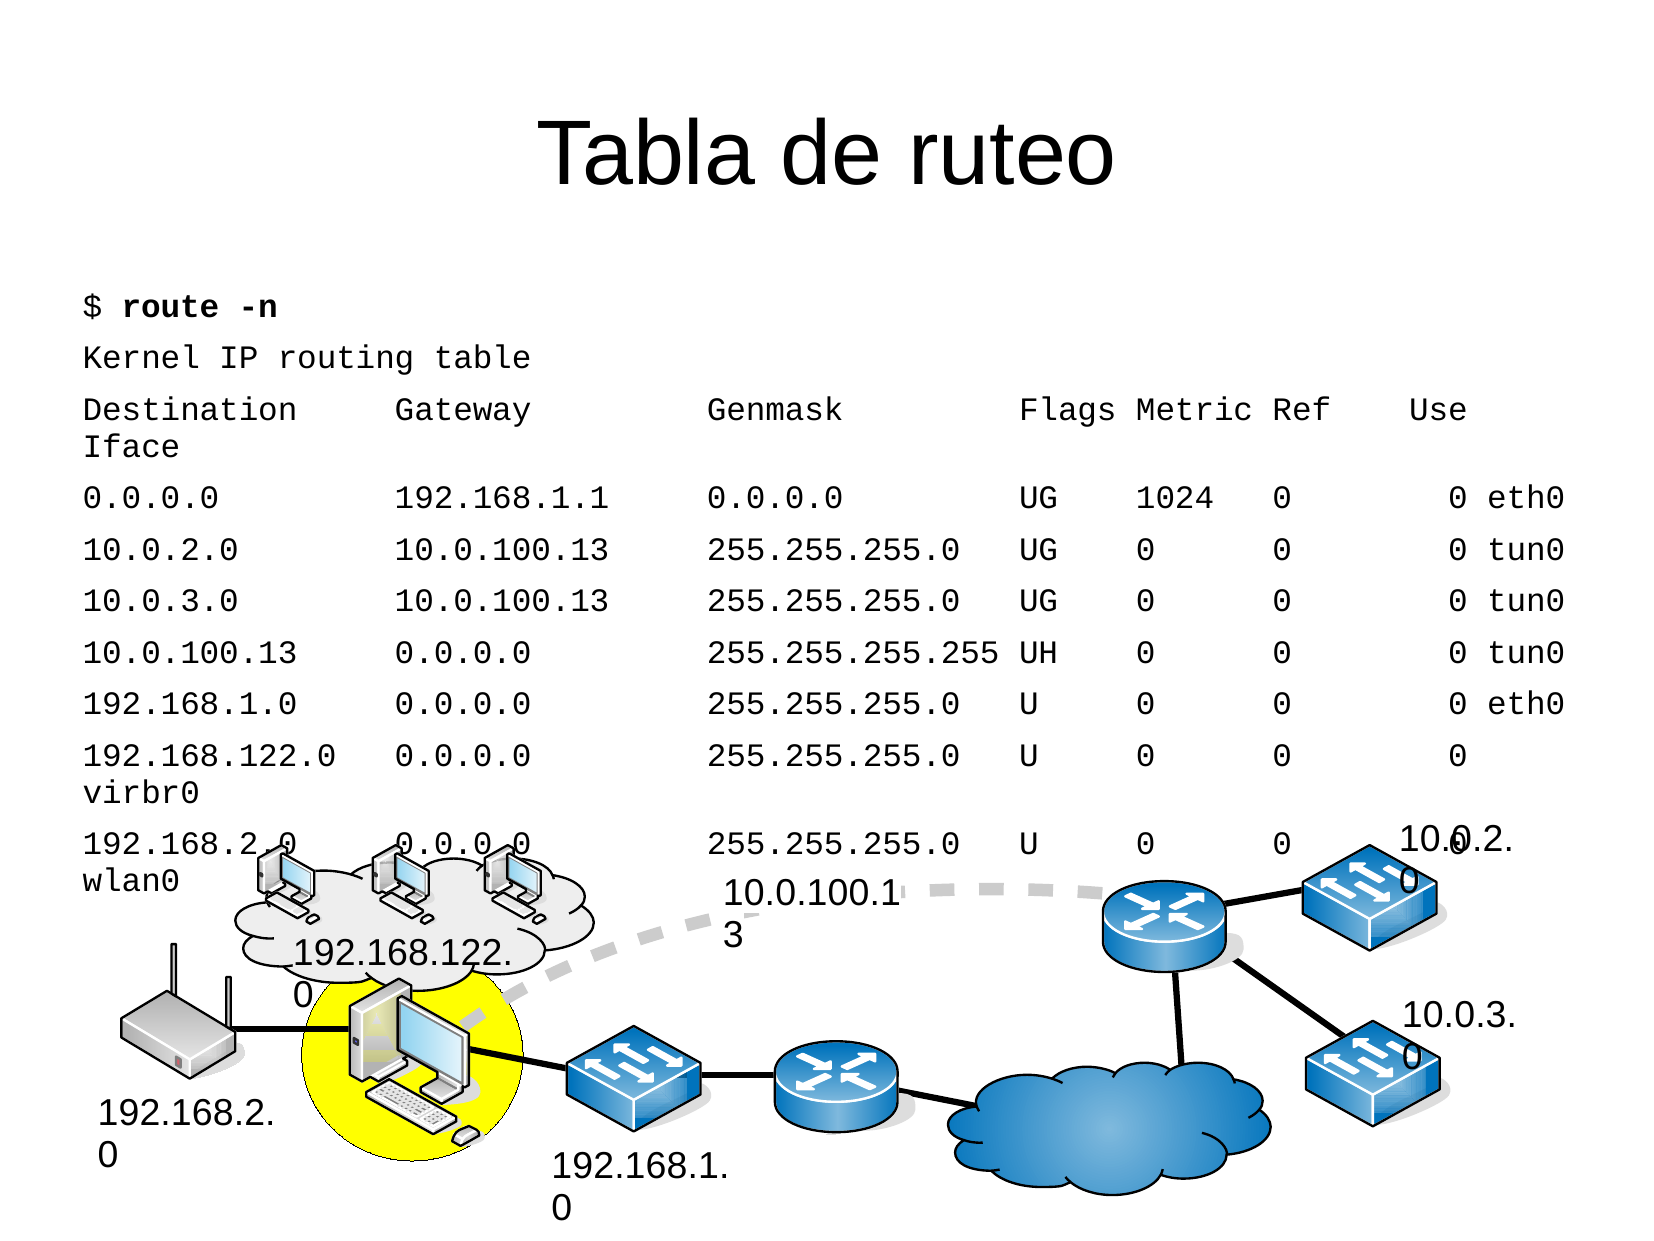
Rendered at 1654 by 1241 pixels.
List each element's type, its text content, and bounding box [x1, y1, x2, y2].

text_box [294, 894, 307, 902]
text_box [282, 856, 313, 898]
text_box [305, 1010, 348, 1026]
text_box [374, 847, 400, 891]
text_box [194, 1042, 245, 1079]
text_box [1384, 1079, 1450, 1123]
text_box [235, 858, 594, 967]
text_box [1196, 934, 1243, 970]
text_box [388, 902, 415, 916]
text_box [1403, 870, 1414, 891]
title Tabla de ruteo [82, 49, 1571, 257]
list $ route -n Kernel IP routing table Destination Gateway Genmask Flags Metric Ref Use Iface 0.0.0.0 192.168.1.1 0.0.0.0 UG 1024 0 0 eth0 10.0.2.0 10.0.100.13 255.255.255.0 UG 0 0 0 tun0 10.0.3.0 10.0.100.13 255.255.255.0 UG 0 0 0 tun0 10.0.100.13 0.0.0.0 255.255.255.255 UH 0 0 0 tun0 192.168.1.0 0.0.0.0 255.255.255.0 U 0 0 0 eth0 192.168.122.0 0.0.0.0 255.255.255.0 U 0 0 0 virbr0 192.168.2.0 0.0.0.0 255.255.255.0 U 0 0 0 wlan0 [82, 290, 1571, 1010]
text_box [500, 902, 527, 916]
text_box [506, 884, 524, 897]
text_box [1105, 883, 1224, 970]
text_box [376, 981, 390, 985]
text_box [286, 909, 294, 914]
text_box [1304, 847, 1435, 948]
text_box [1308, 1023, 1438, 1124]
text_box [1406, 1046, 1417, 1067]
text_box [279, 885, 298, 897]
text_box [469, 1010, 524, 1056]
text_box [569, 1028, 699, 1129]
text_box [535, 916, 543, 921]
text_box [399, 998, 467, 1102]
text_box [123, 944, 234, 1076]
text_box [394, 884, 412, 897]
text_box [777, 1043, 896, 1130]
text_box [423, 916, 431, 921]
text_box [486, 847, 512, 891]
text_box [389, 1058, 436, 1095]
text_box [509, 856, 539, 902]
text_box [397, 856, 427, 902]
text_box [643, 1084, 711, 1129]
text_box [432, 1010, 473, 1027]
text_box [351, 981, 410, 1079]
text_box 10.0.100.13 [708, 863, 937, 921]
text_box [368, 1088, 455, 1132]
text_box [1379, 903, 1446, 948]
text_box 10.0.2.0 [1383, 810, 1550, 867]
text_box 192.168.122.0 [278, 923, 548, 981]
text_box [947, 1062, 1271, 1196]
text_box [301, 1032, 523, 1162]
text_box [408, 981, 461, 991]
text_box [869, 1094, 915, 1130]
text_box [268, 899, 285, 909]
text_box [260, 847, 285, 891]
text_box 10.0.3.0 [1387, 985, 1553, 1043]
text_box 192.168.1.0 [536, 1136, 765, 1194]
text_box 192.168.2.0 [82, 1084, 311, 1142]
